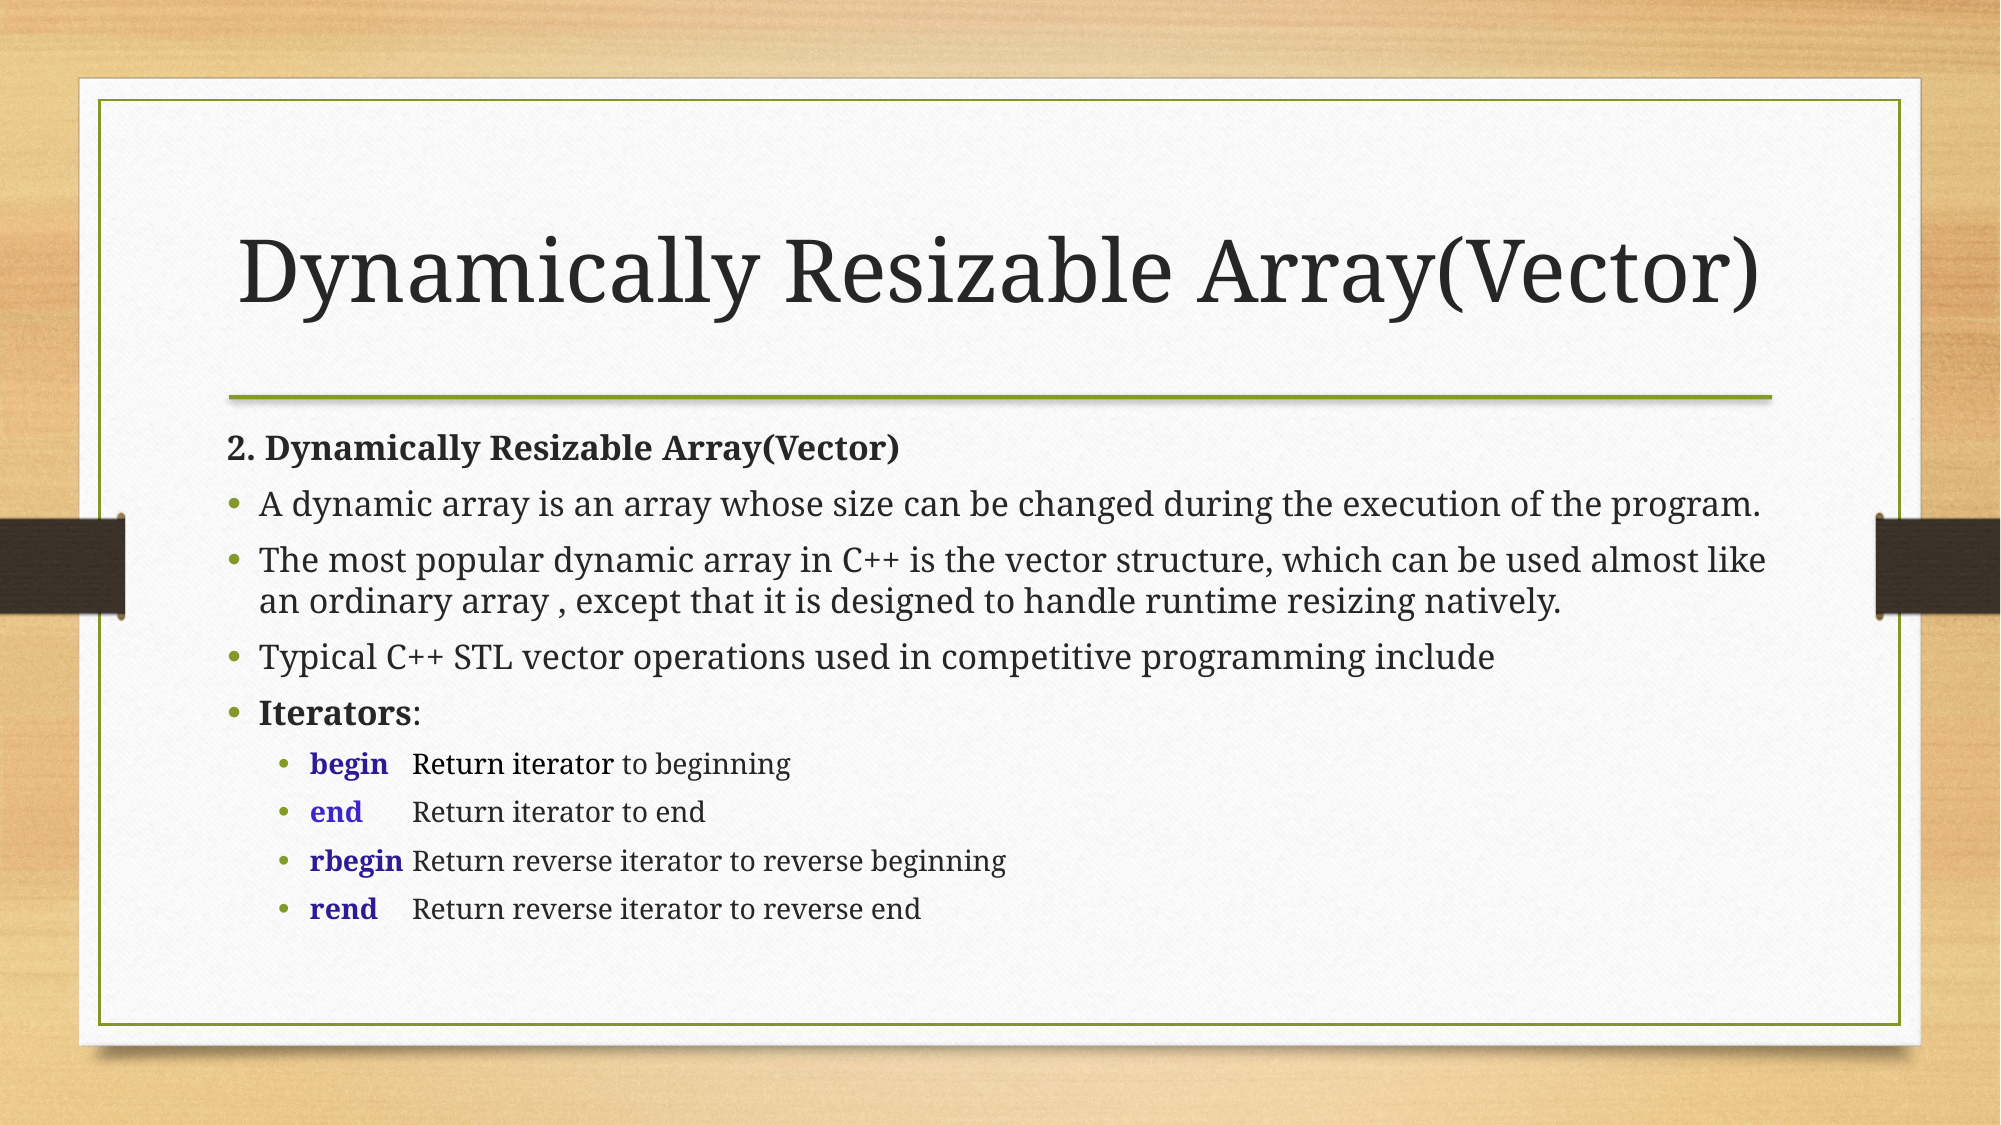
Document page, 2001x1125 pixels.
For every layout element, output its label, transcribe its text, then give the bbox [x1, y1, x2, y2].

text_box 2. Dynamically Resizable Array(Vector) A dynamic array is an array whose size can be changed during the execution of the program. The most popular dynamic array in C++ is the vector structure, which can be used almost like an ordinary array , except that it is designed to handle runtime resizing natively. Typical C++ STL vector operations used in competitive programming include Iterators: begin Return iterator to beginning end Return iterator to end rbegin Return reverse iterator to reverse beginning rend Return reverse iterator to reverse end [212, 419, 1788, 964]
picture [0, 0, 2001, 1125]
text_box Dynamically Resizable Array(Vector) [212, 161, 1788, 375]
